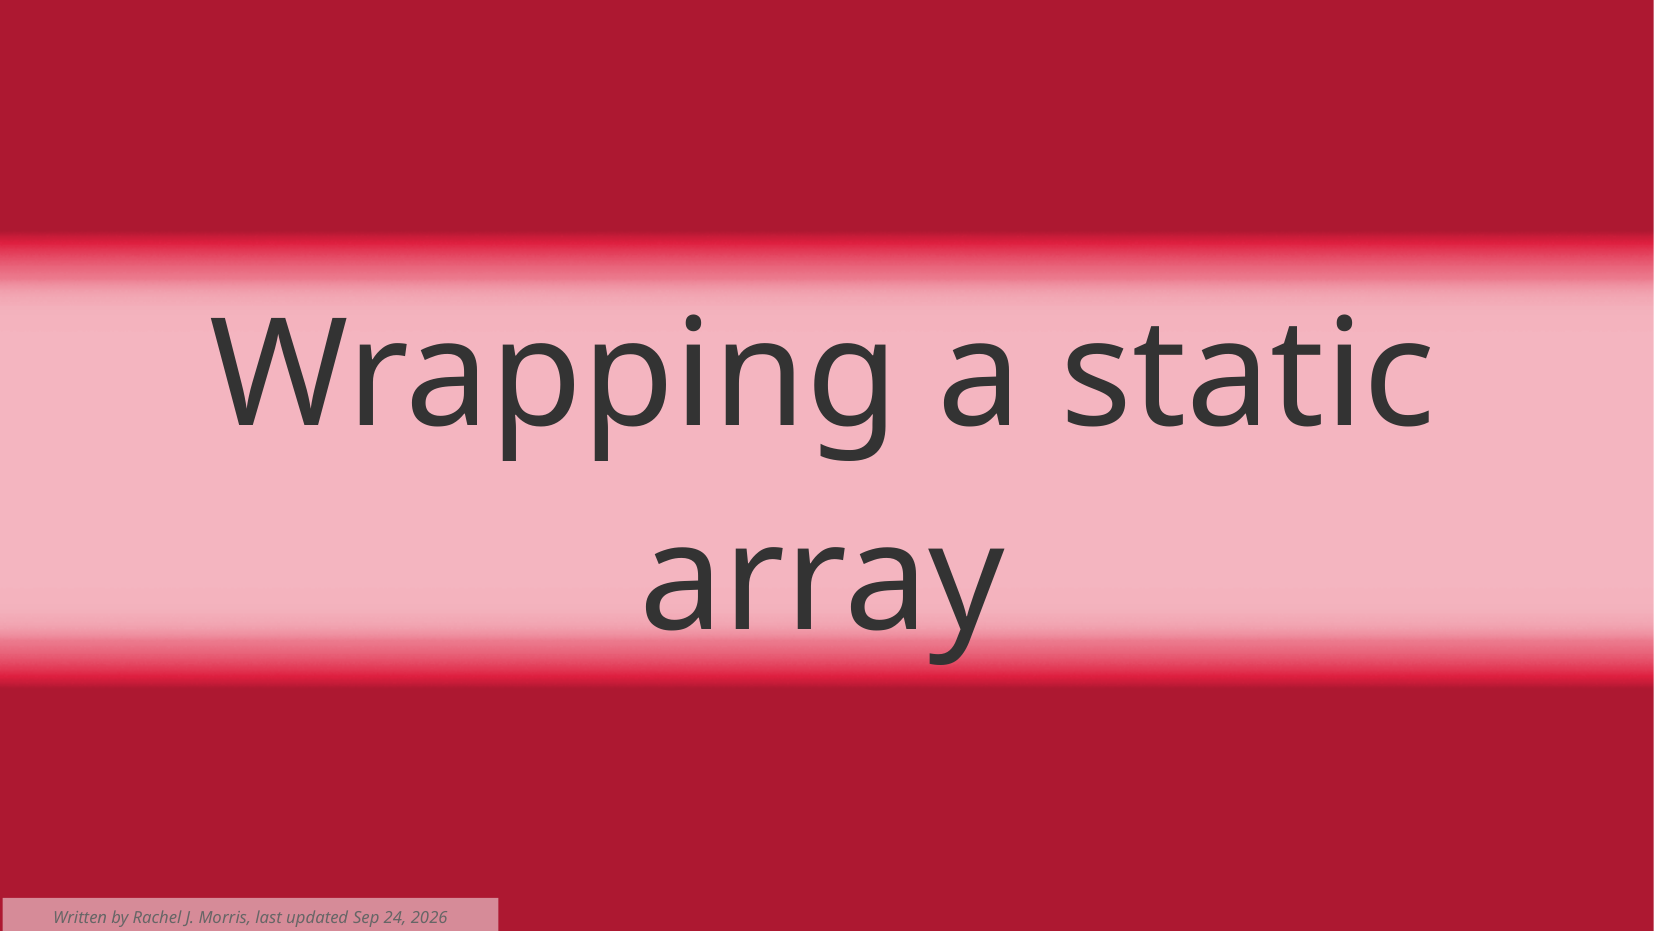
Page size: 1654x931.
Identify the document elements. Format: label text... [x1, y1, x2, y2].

title Wrapping a static array [64, 60, 1582, 879]
picture [0, 0, 1654, 931]
text_box Written by Rachel J. Morris, last updated Aug 26, 2017 [2, 900, 499, 931]
